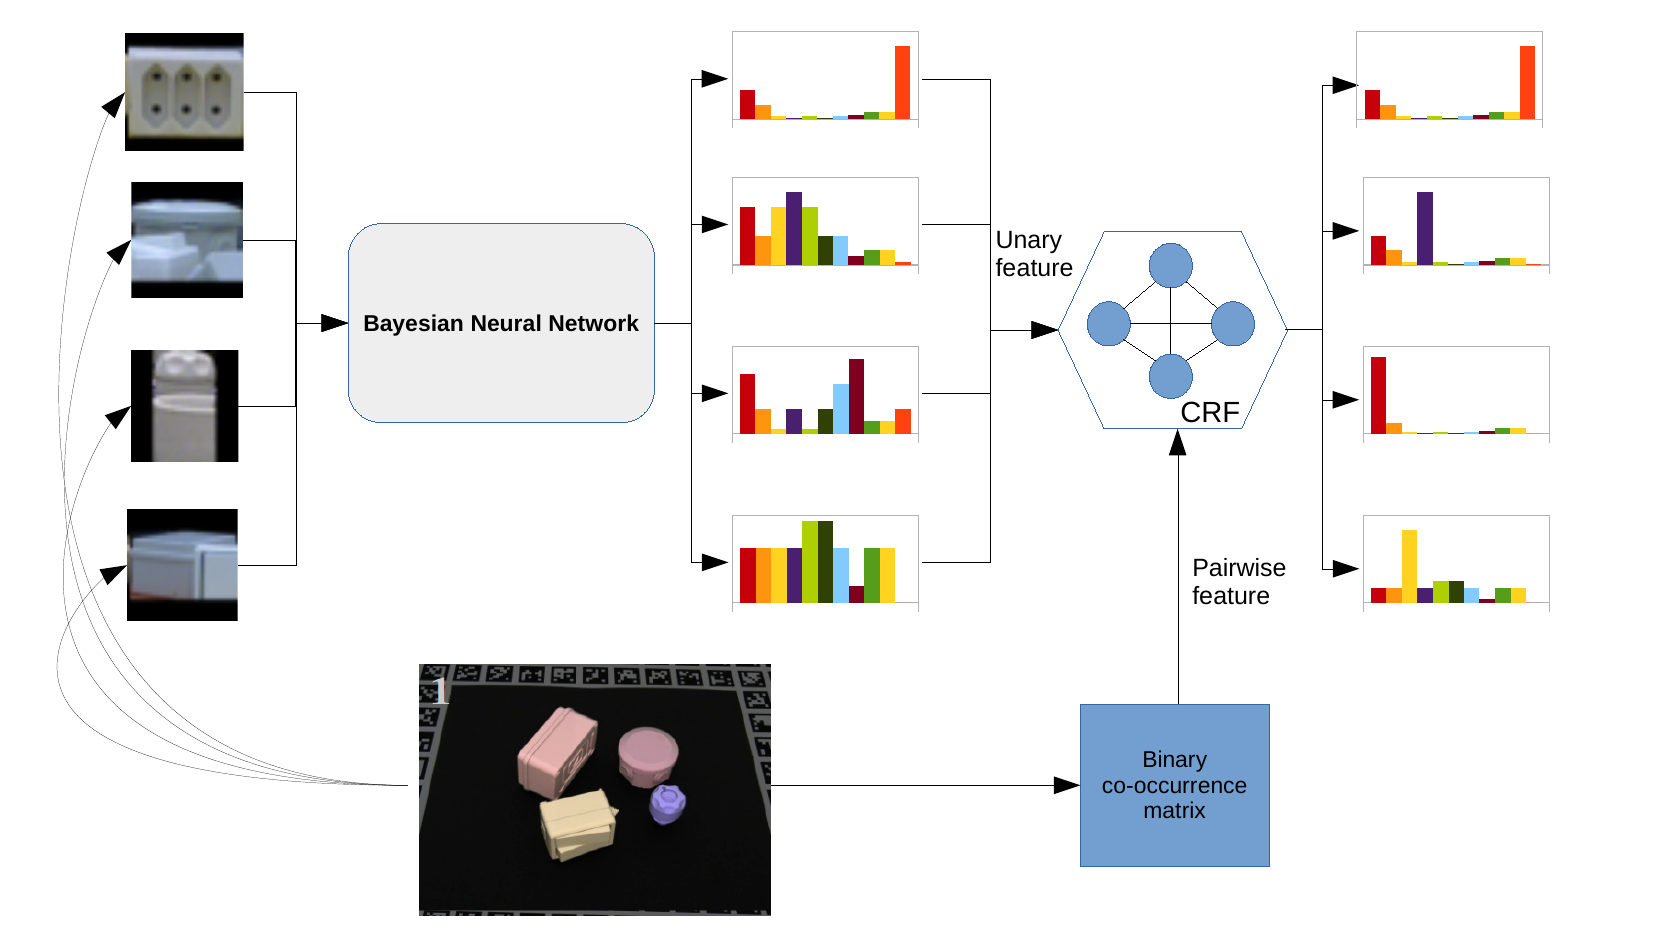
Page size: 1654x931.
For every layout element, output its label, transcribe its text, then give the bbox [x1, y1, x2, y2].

chart [1359, 175, 1554, 274]
text_box [1211, 301, 1255, 346]
chart [728, 175, 923, 274]
chart [728, 30, 923, 128]
text_box [1149, 243, 1193, 288]
text_box [1087, 301, 1131, 346]
chart [1352, 30, 1547, 128]
text_box Pairwise feature [1179, 546, 1335, 624]
picture [125, 33, 244, 152]
text_box CRF [1058, 231, 1288, 429]
chart [1359, 513, 1554, 612]
chart [728, 344, 923, 443]
picture [131, 350, 239, 462]
text_box Bayesian Neural Network [348, 223, 655, 423]
picture [131, 182, 243, 298]
chart [728, 513, 923, 612]
text_box Binary co-occurrence matrix [1080, 704, 1270, 867]
text_box [1149, 354, 1193, 399]
text_box Unary feature [980, 218, 1138, 295]
picture [127, 509, 238, 621]
picture [407, 655, 771, 916]
chart [1359, 344, 1554, 443]
